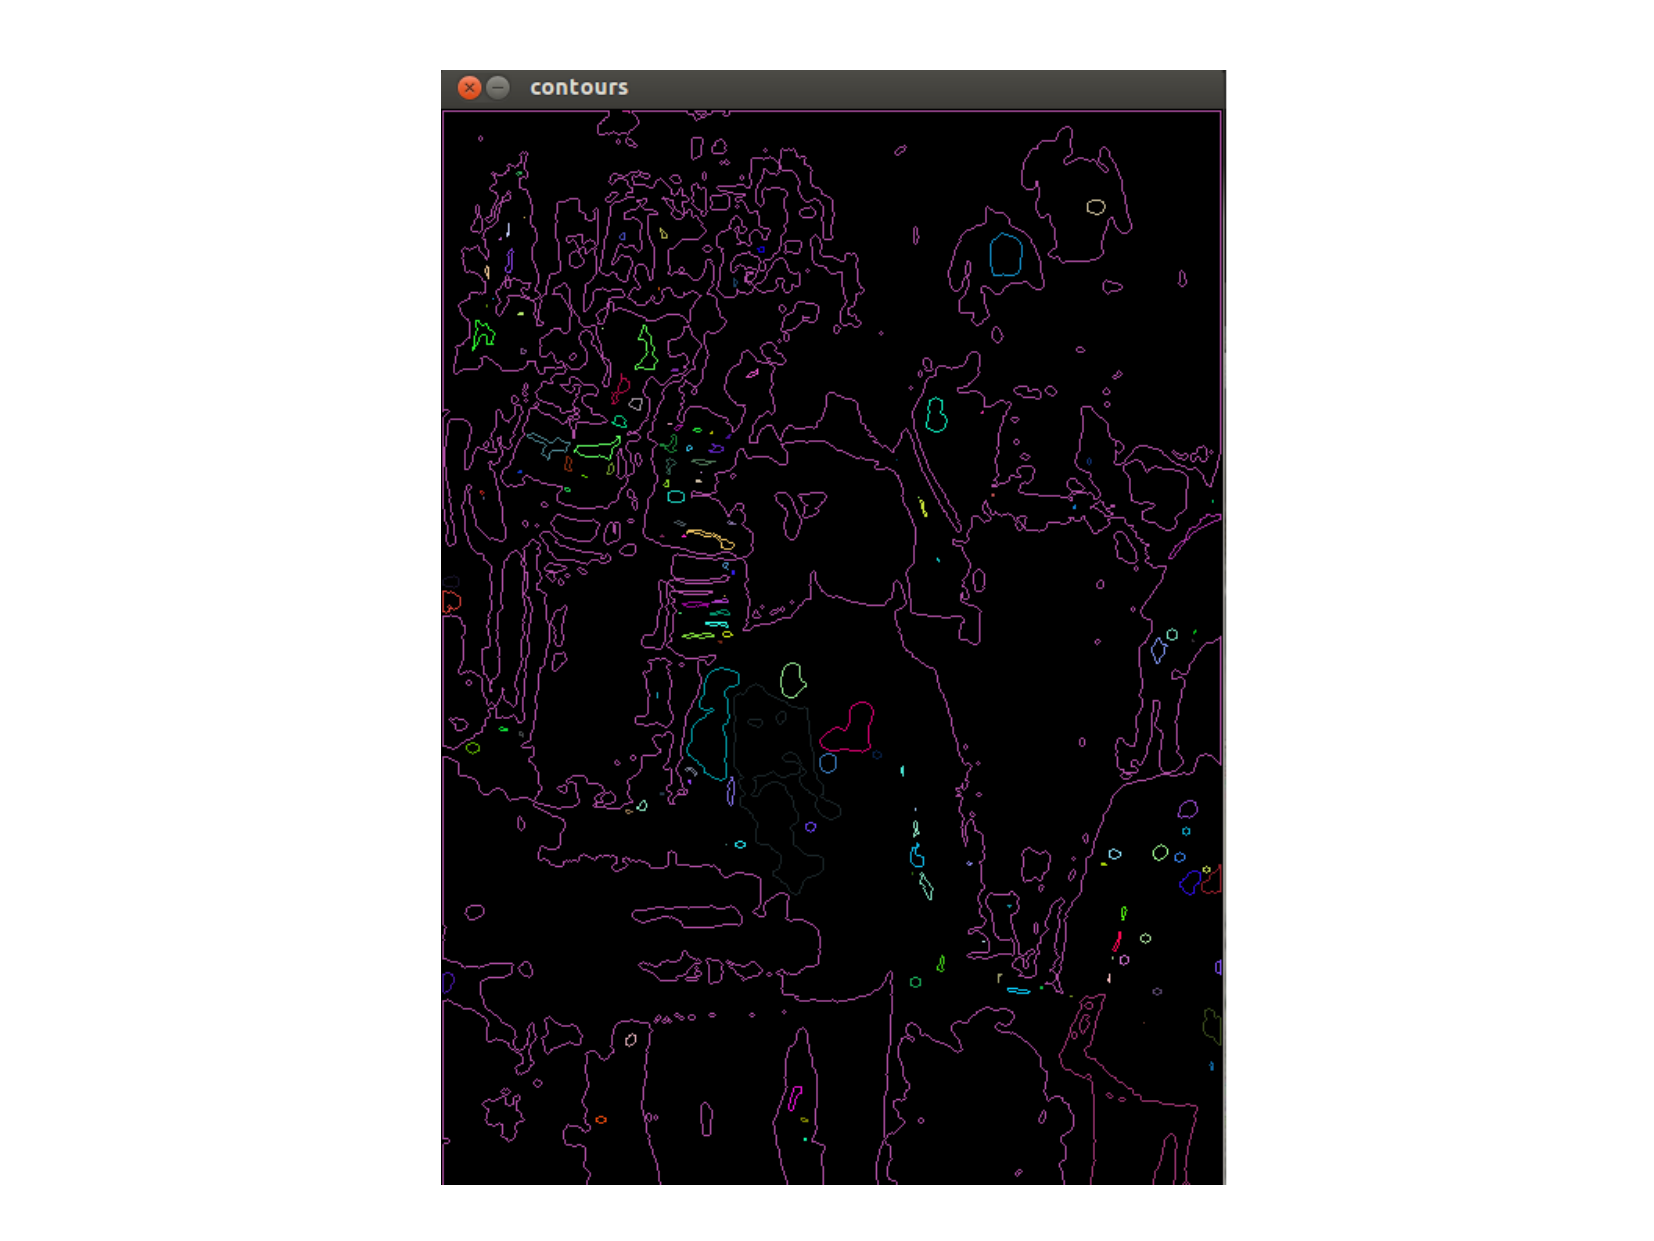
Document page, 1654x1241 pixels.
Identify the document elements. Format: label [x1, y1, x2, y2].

picture [441, 70, 1228, 1185]
